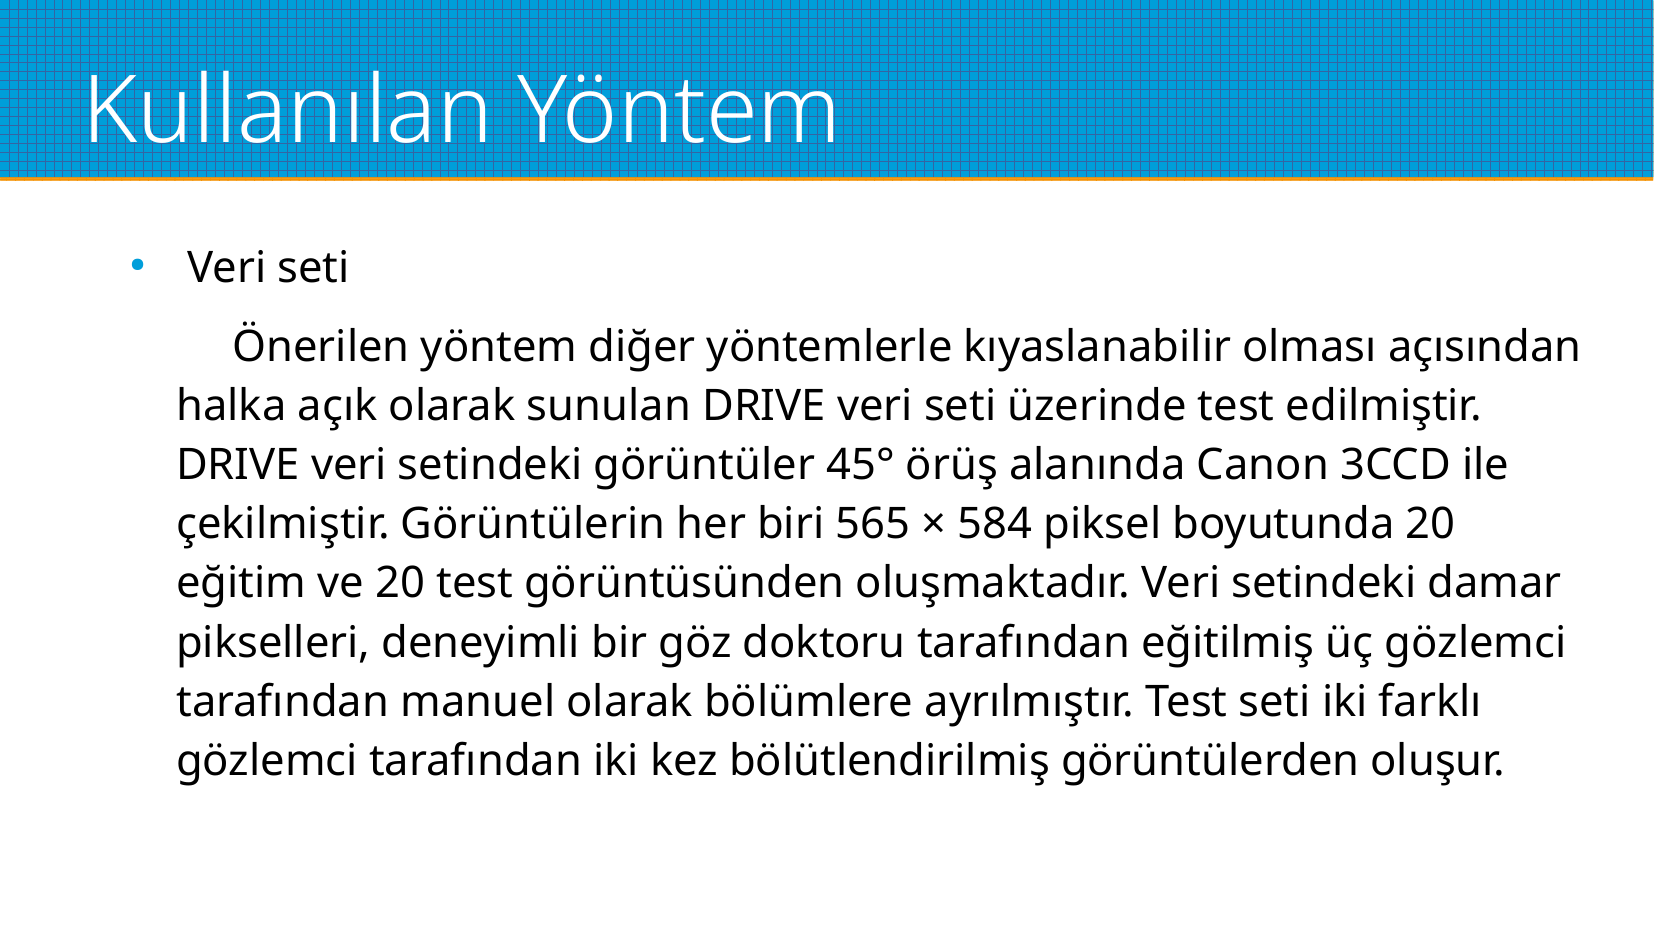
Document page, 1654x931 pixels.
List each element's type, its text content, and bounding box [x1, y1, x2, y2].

title Kullanılan Yöntem [82, 14, 1571, 171]
list Veri seti Önerilen yöntem diğer yöntemlerle kıyaslanabilir olması açısından halka açık olarak sunulan DRIVE veri seti üzerinde test edilmiştir. DRIVE veri setindeki görüntüler 45° örüş alanında Canon 3CCD ile çekilmiştir. Görüntülerin her biri 565 × 584 piksel boyutunda 20 eğitim ve 20 test görüntüsünden oluşmaktadır. Veri setindeki damar pikselleri, deneyimli bir göz doktoru tarafından eğitilmiş üç gözlemci tarafından manuel olarak bölümlere ayrılmıştır. Test seti iki farklı gözlemci tarafından iki kez bölütlendirilmiş görüntülerden oluşur. [114, 236, 1595, 811]
